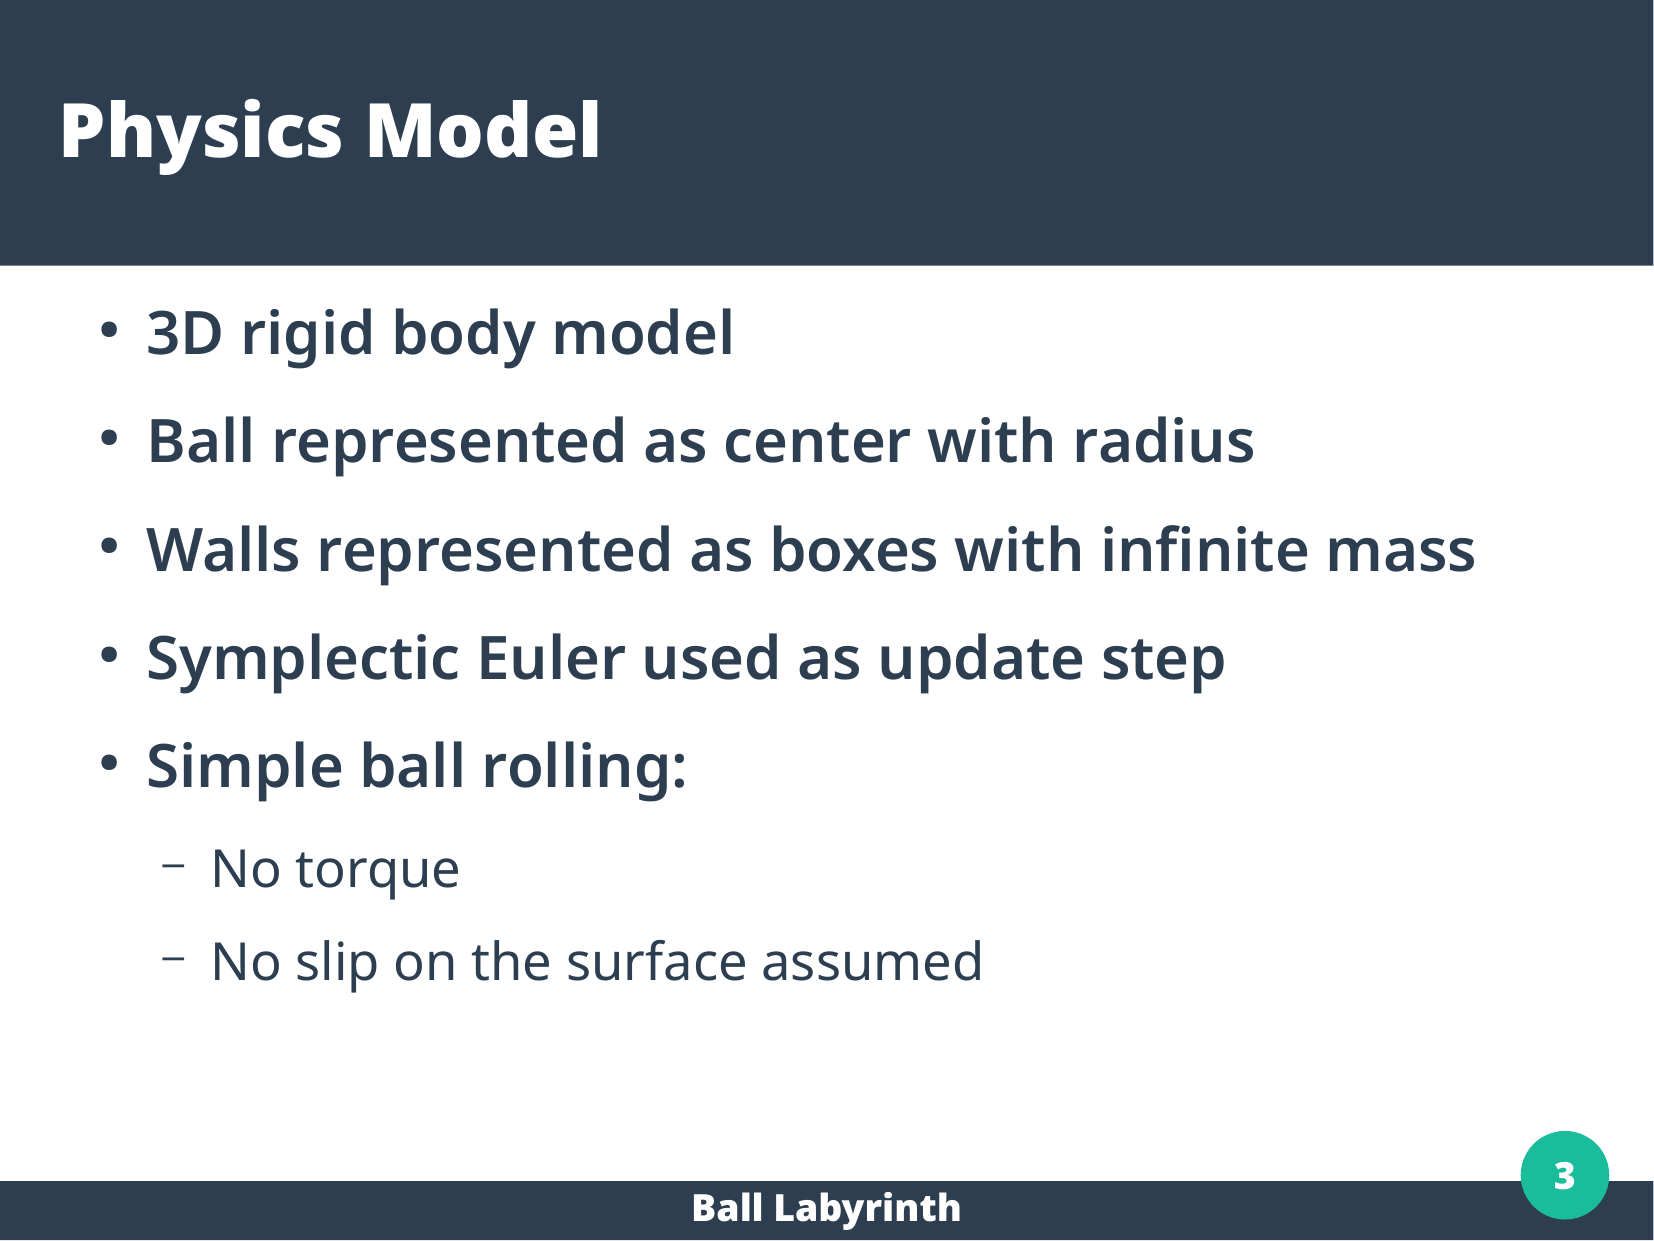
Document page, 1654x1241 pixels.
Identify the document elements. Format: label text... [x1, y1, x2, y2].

title Physics Model [59, 49, 1595, 207]
list 3D rigid body model Ball represented as center with radius Walls represented as boxes with infinite mass Symplectic Euler used as update step Simple ball rolling: No torque No slip on the surface assumed [82, 290, 1571, 1010]
